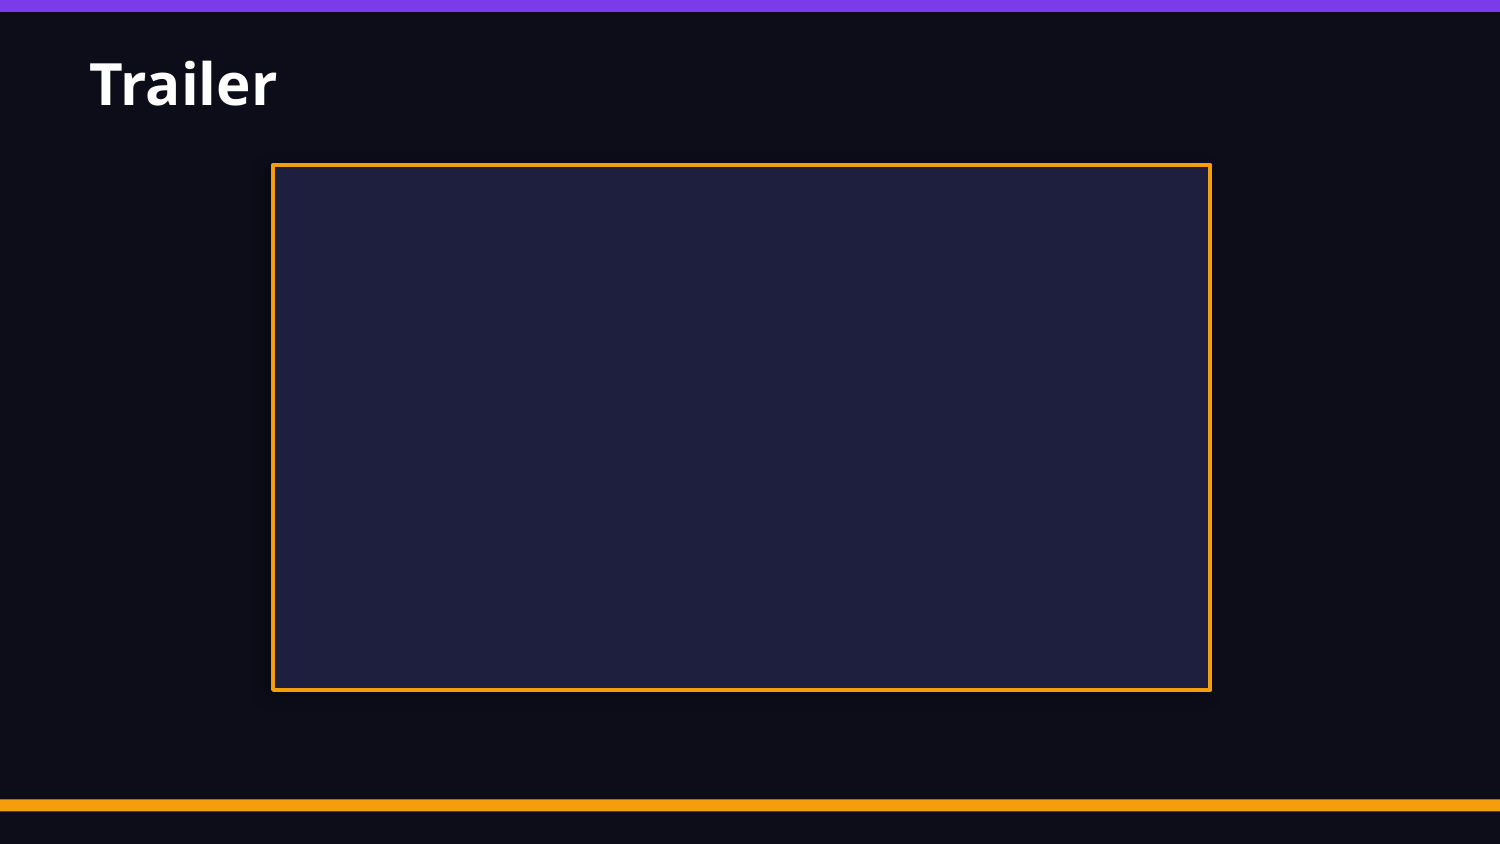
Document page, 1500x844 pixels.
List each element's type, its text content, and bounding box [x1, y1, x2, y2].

text_box Trailer [74, 37, 1425, 128]
text_box [273, 164, 1211, 697]
text_box [0, 0, 1500, 12]
text_box [0, 799, 1500, 812]
